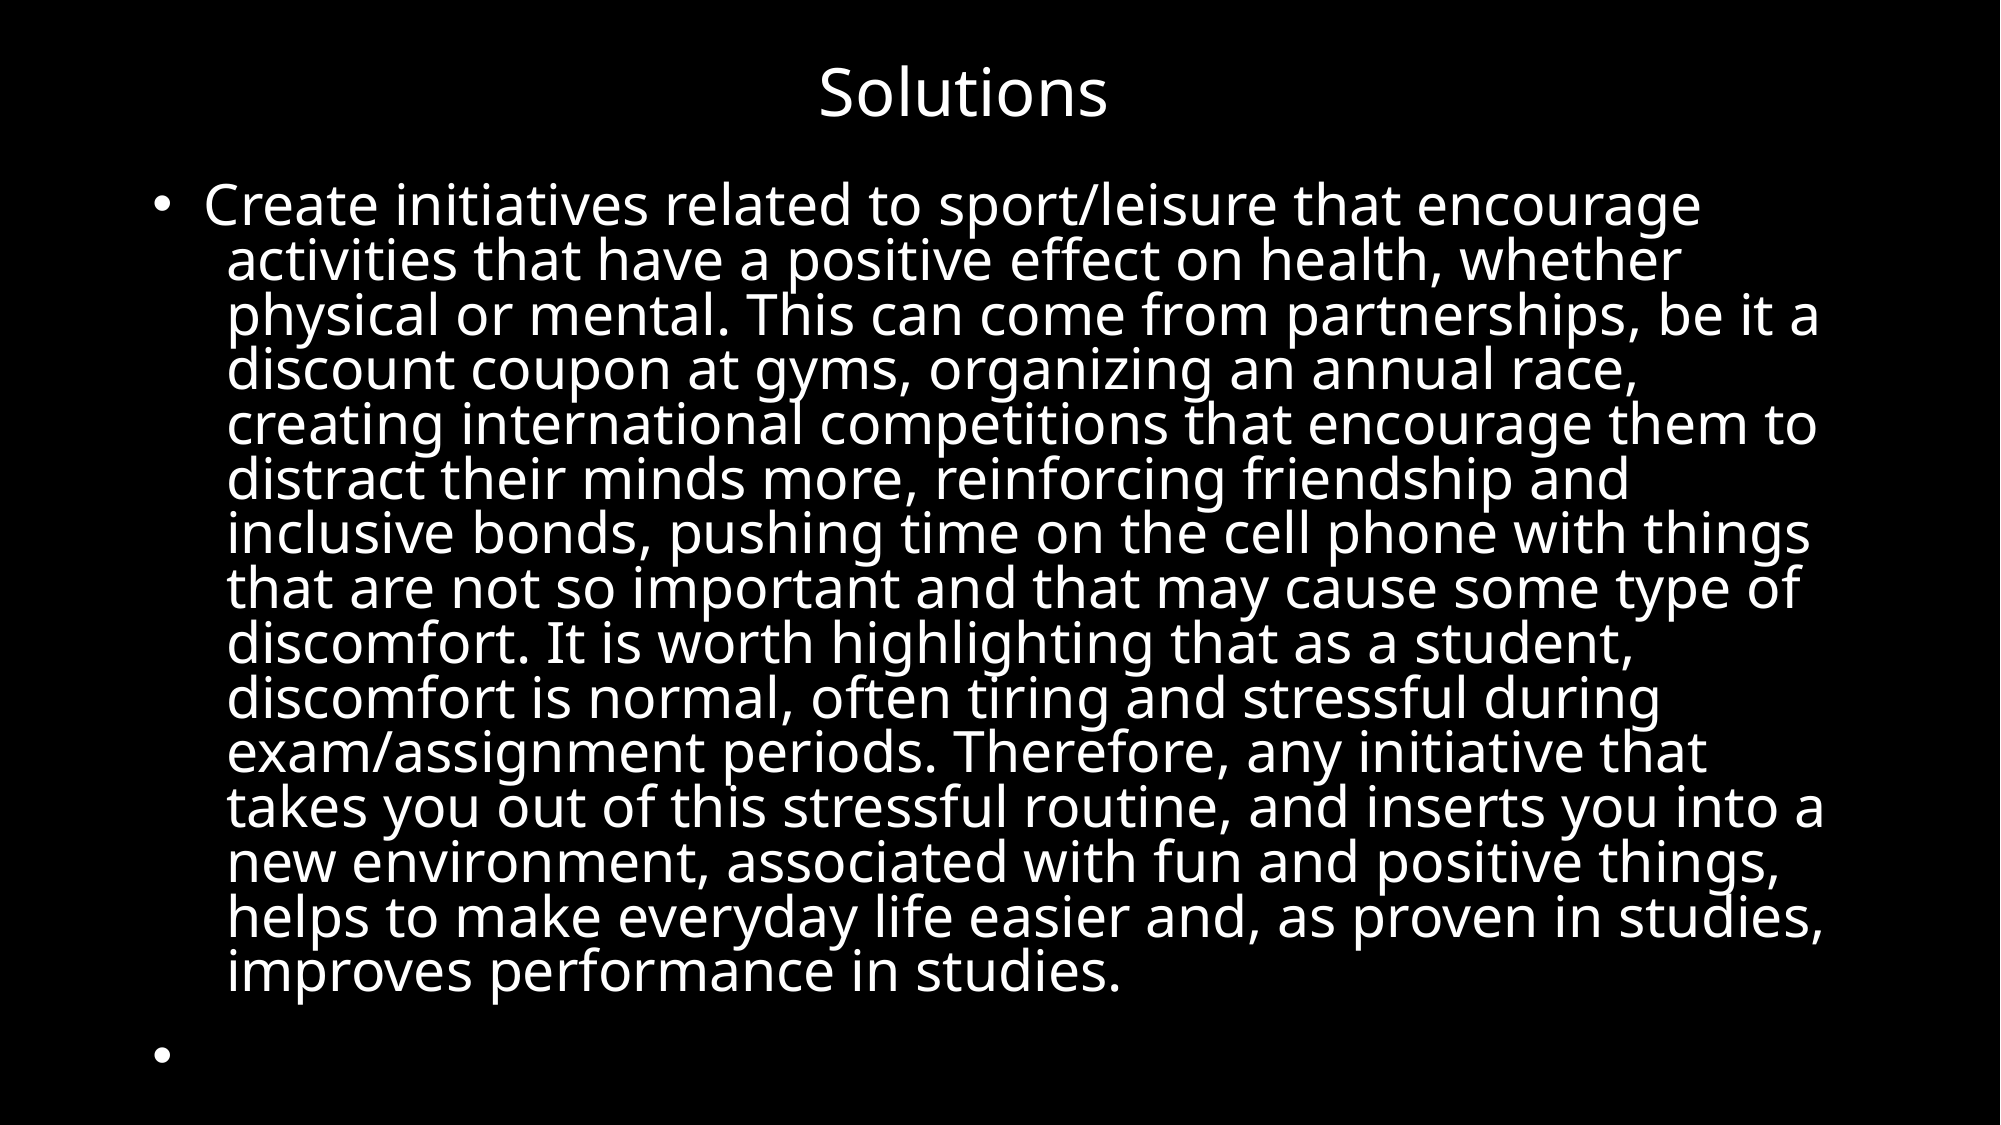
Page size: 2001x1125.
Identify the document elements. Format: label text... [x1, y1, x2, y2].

title Solutions [803, 47, 1197, 143]
list Create initiatives related to sport/leisure that encourage activities that have a positive effect on health, whether physical or mental. This can come from partnerships, be it a discount coupon at gyms, organizing an annual race, creating international competitions that encourage them to distract their minds more, reinforcing friendship and inclusive bonds, pushing time on the cell phone with things that are not so important and that may cause some type of discomfort. It is worth highlighting that as a student, discomfort is normal, often tiring and stressful during exam/assignment periods. Therefore, any initiative that takes you out of this stressful routine, and inserts you into a new environment, associated with fun and positive things, helps to make everyday life easier and, as proven in studies, improves performance in studies. [137, 174, 1863, 1014]
